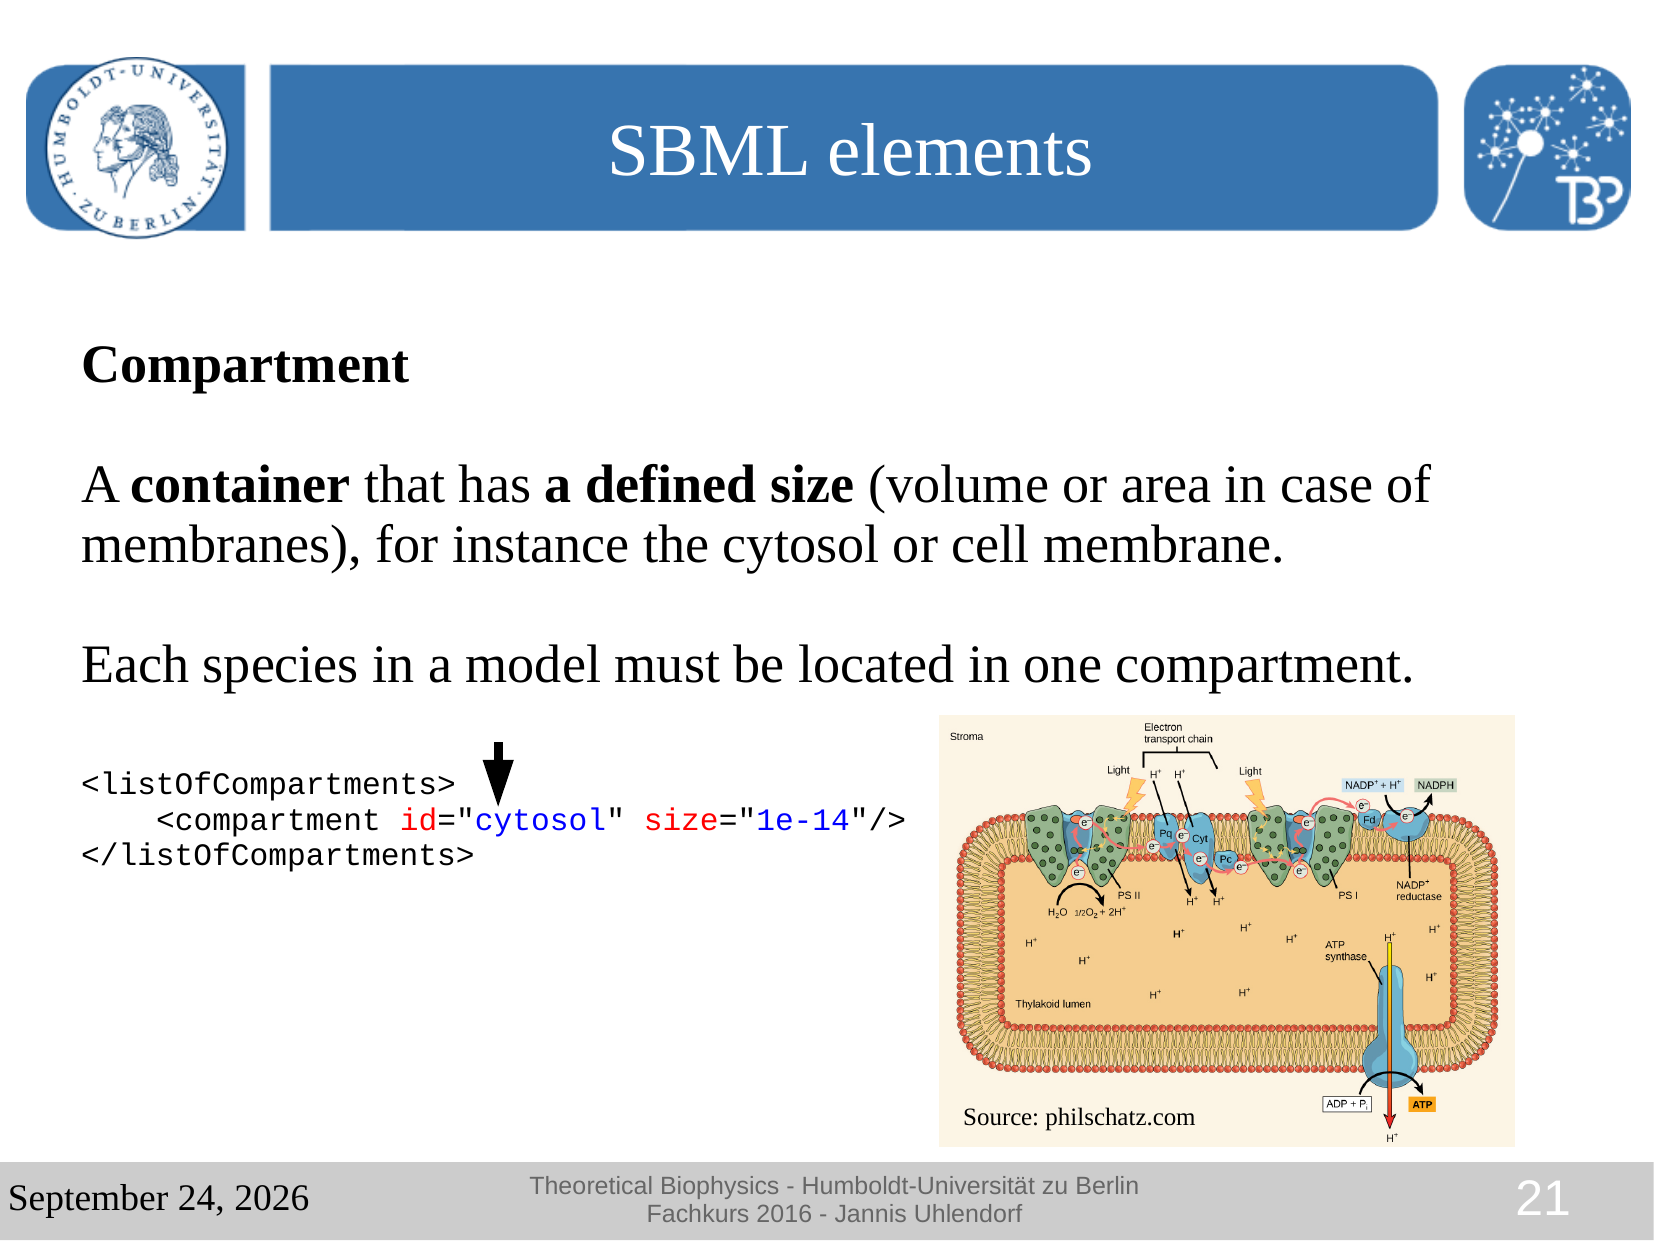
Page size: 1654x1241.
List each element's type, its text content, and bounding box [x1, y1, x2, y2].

title SBML elements [266, 74, 1434, 227]
picture [939, 715, 1515, 1147]
subtitle Compartment A container that has a defined size (volume or area in case of membranes), for instance the cytosol or cell membrane. Each species in a model must be located in one compartment. <listOfCompartments> <compartment id="cytosol" size="1e-14"/> </listOfCompartments> [81, 239, 1570, 1044]
text_box Source: philschatz.com [948, 1095, 1212, 1139]
picture [26, 57, 1631, 248]
